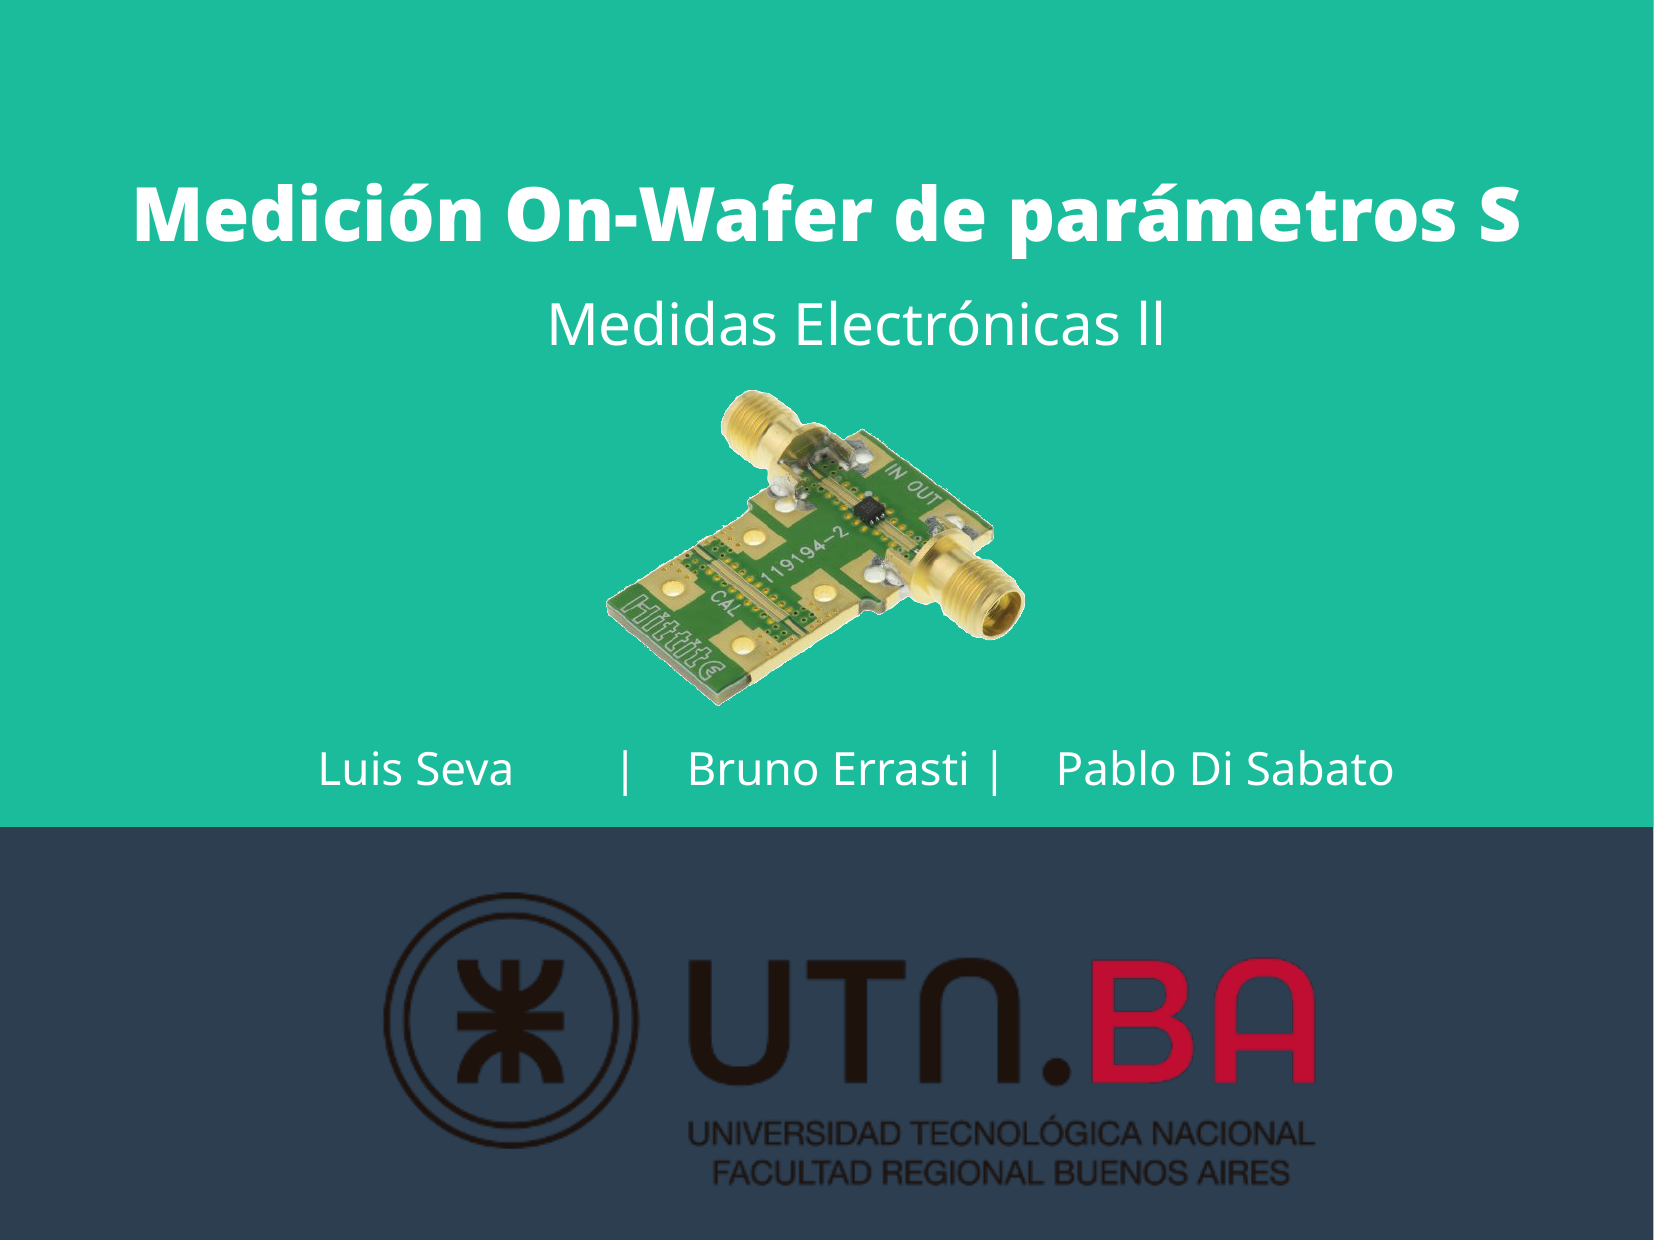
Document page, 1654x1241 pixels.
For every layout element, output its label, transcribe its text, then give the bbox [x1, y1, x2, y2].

text_box Medidas Electrónicas ll [88, 236, 1625, 473]
title Medición On-Wafer de parámetros S [59, 108, 1595, 266]
picture [237, 803, 1465, 1241]
subtitle Luis Seva | Bruno Errasti | Pablo Di Sabato [88, 649, 1625, 886]
picture [602, 386, 1028, 709]
